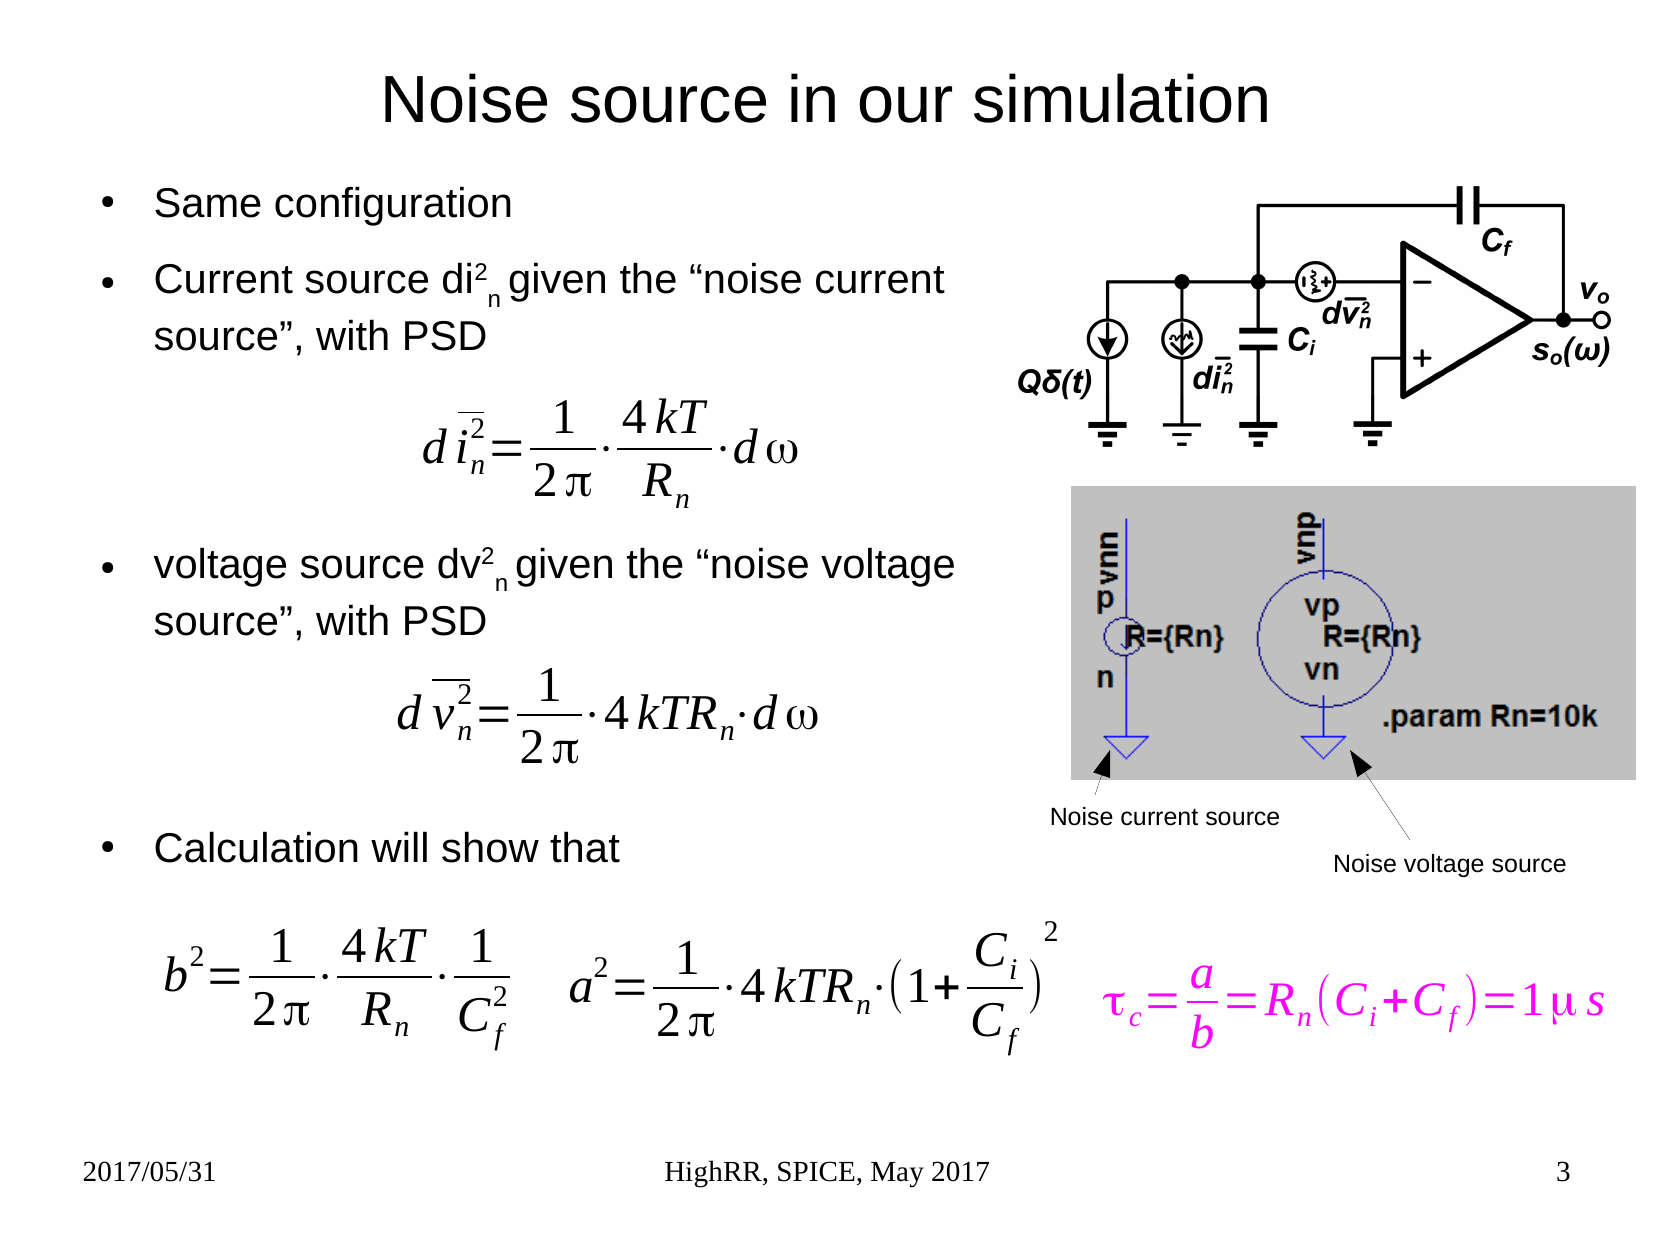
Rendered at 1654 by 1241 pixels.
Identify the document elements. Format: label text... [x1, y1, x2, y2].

title Noise source in our simulation [82, 49, 1571, 151]
chart [1095, 945, 1612, 1059]
chart [390, 655, 827, 774]
picture [1071, 486, 1636, 781]
list Same configuration Current source di2n given the “noise current source”, with PSD voltage source dv2n given the “noise voltage source”, with PSD Calculation will show that [82, 180, 1006, 1141]
chart [560, 915, 1066, 1056]
text_box Noise voltage source [1318, 842, 1649, 886]
chart [415, 390, 807, 515]
chart [156, 917, 519, 1051]
picture [1014, 183, 1612, 447]
text_box Noise current source [1035, 795, 1366, 838]
